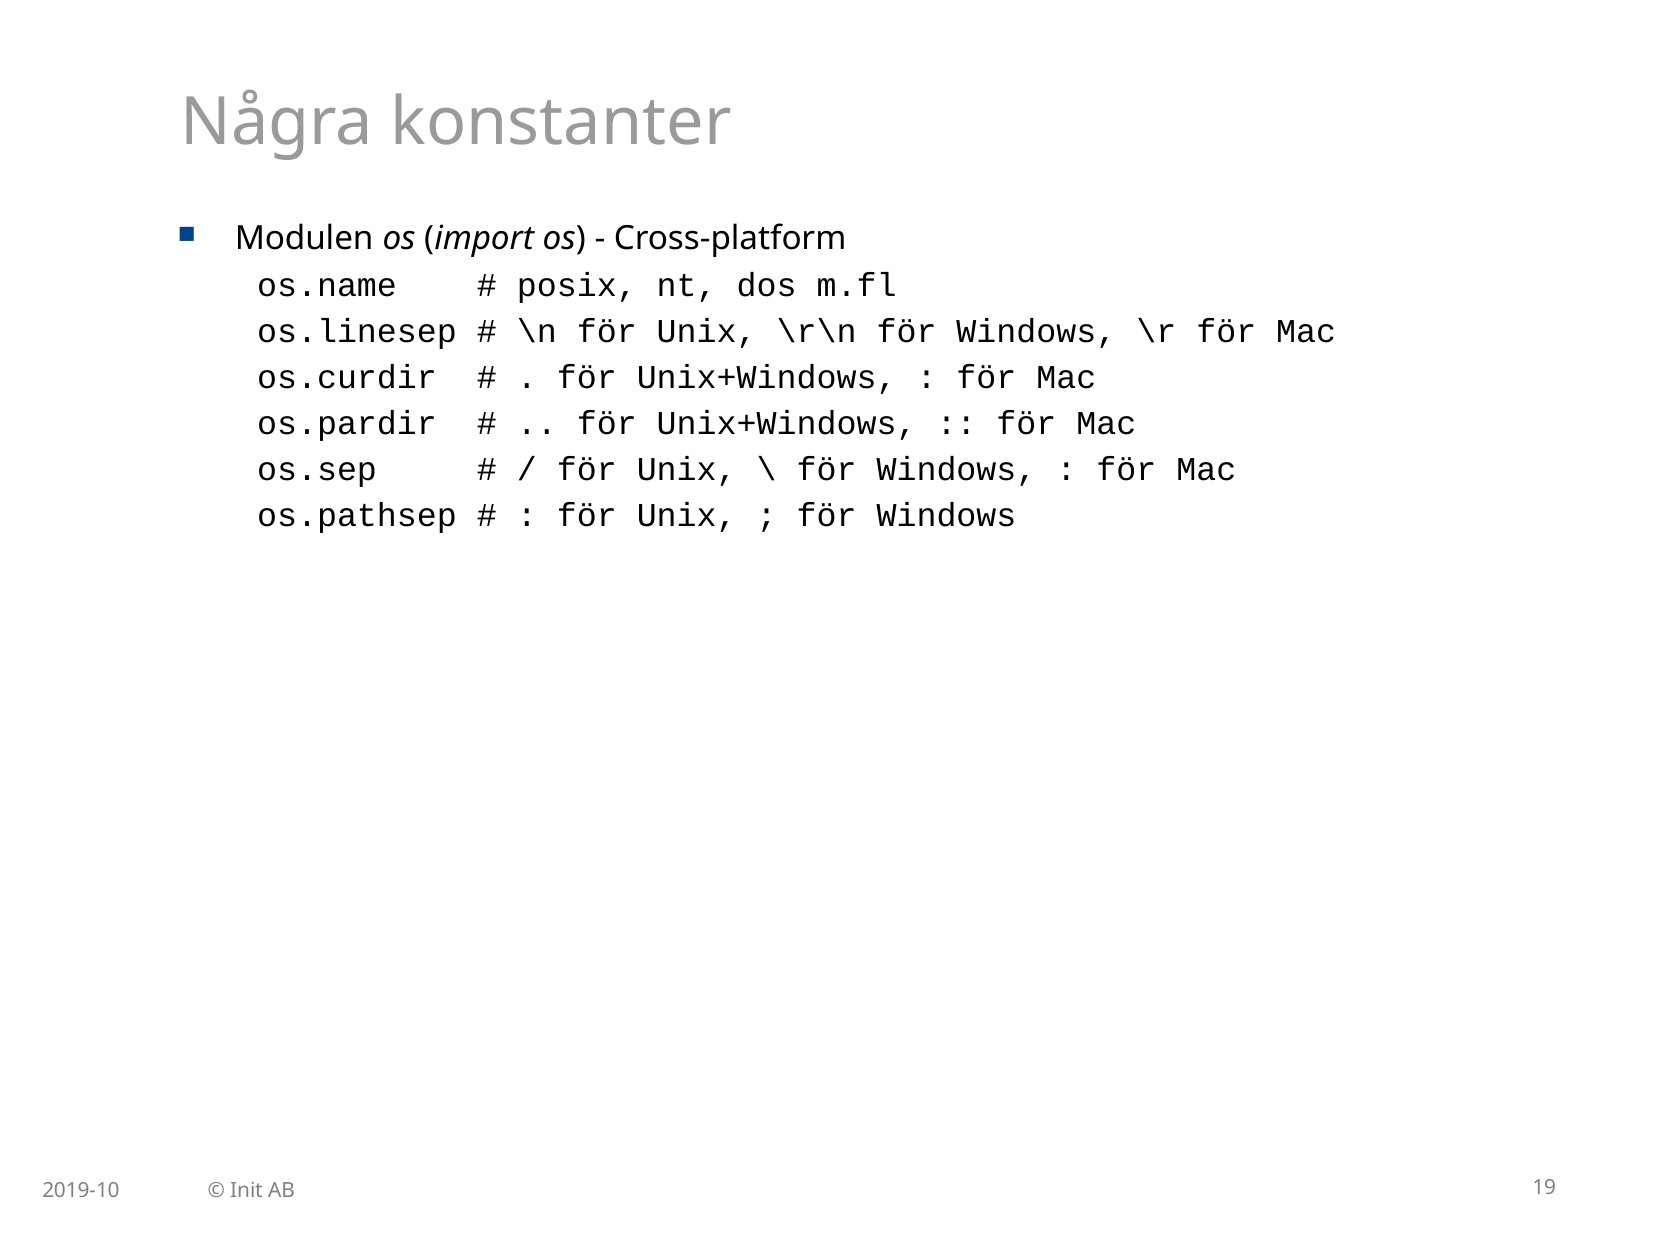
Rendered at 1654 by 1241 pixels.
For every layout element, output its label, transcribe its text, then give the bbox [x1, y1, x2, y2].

text_box <nummer> [1488, 1143, 1571, 1210]
text_box 2019-10 [27, 1143, 166, 1210]
text_box Modulen os (import os) - Cross-platform os.name # posix, nt, dos m.fl os.linesep # \n för Unix, \r\n för Windows, \r för Mac os.curdir # . för Unix+Windows, : för Mac os.pardir # .. för Unix+Windows, :: för Mac os.sep # / för Unix, \ för Windows, : för Mac os.pathsep # : för Unix, ; för Windows [165, 209, 1489, 1062]
text_box Några konstanter [165, 0, 1489, 166]
text_box © Init AB [192, 1143, 1461, 1210]
